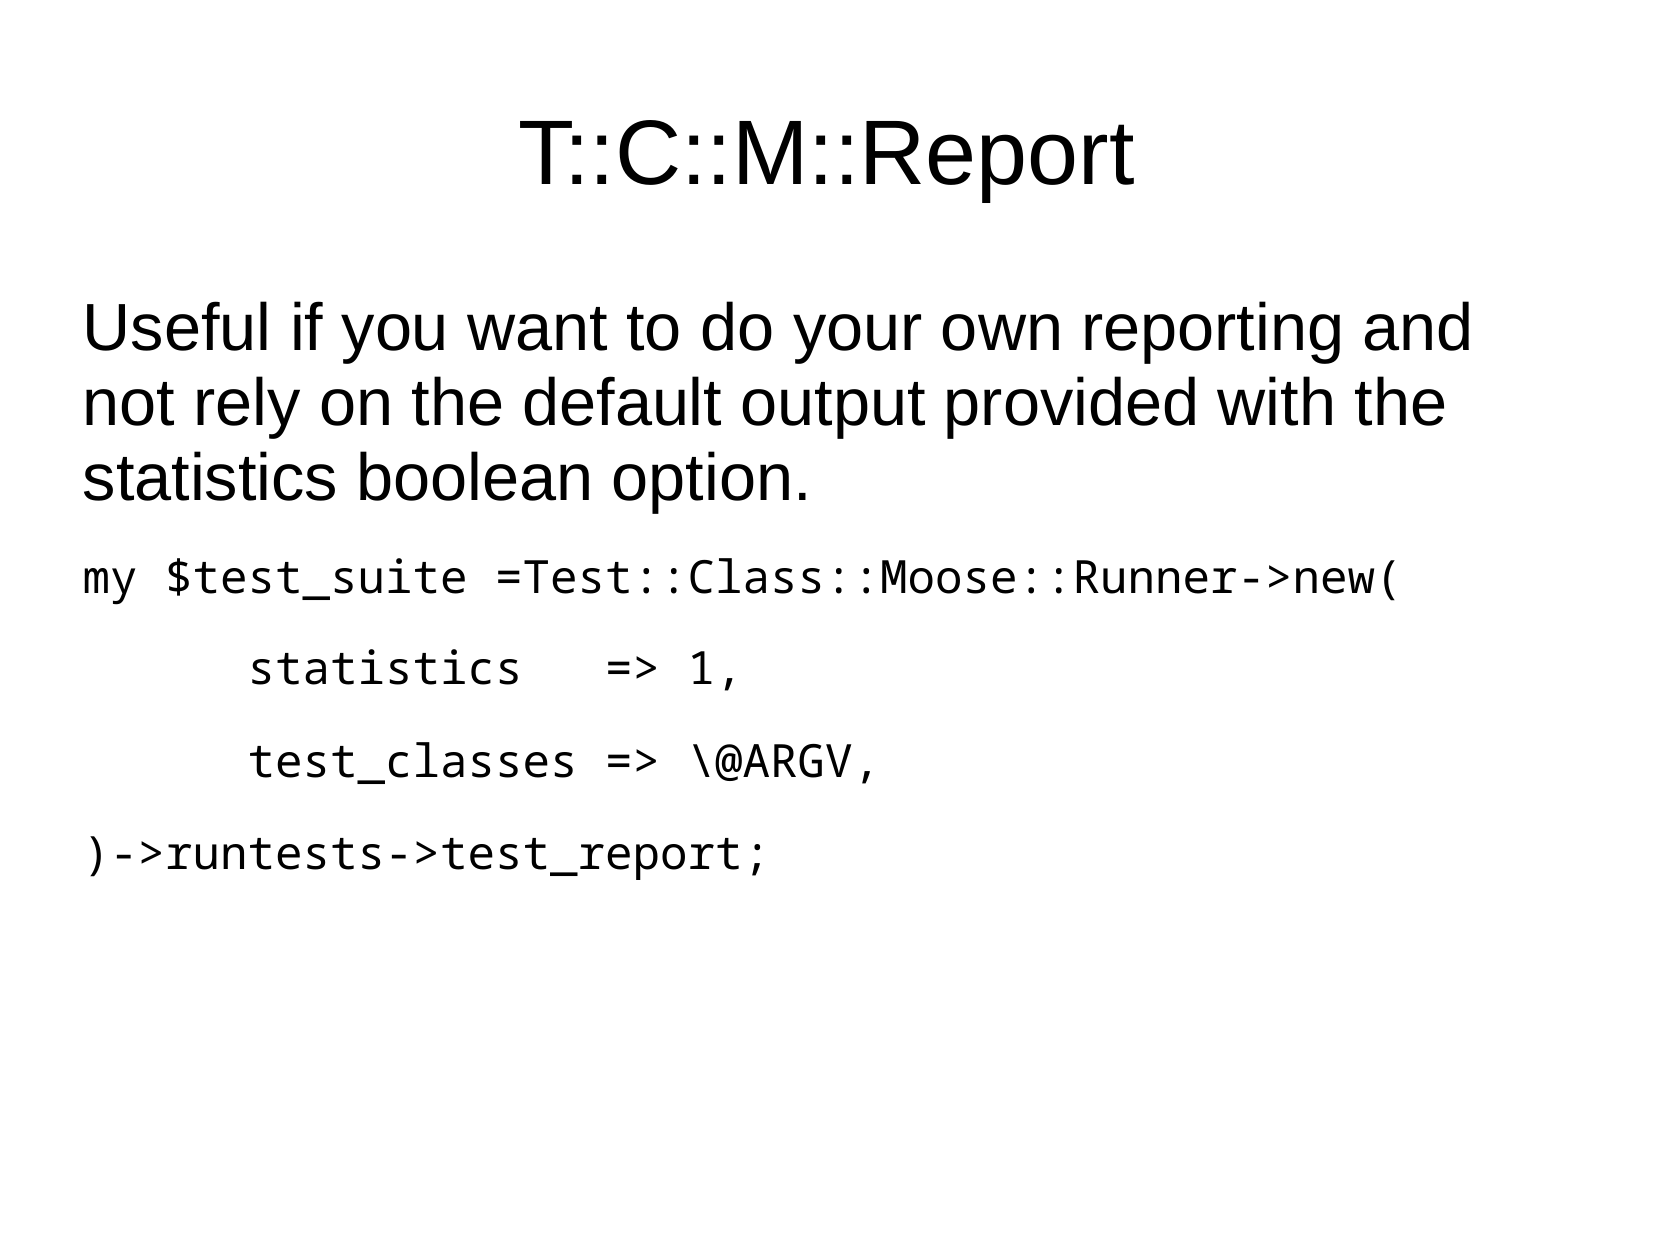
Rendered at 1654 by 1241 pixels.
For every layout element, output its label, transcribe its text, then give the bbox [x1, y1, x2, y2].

list Useful if you want to do your own reporting and not rely on the default output provided with the statistics boolean option. my $test_suite =Test::Class::Moose::Runner->new( statistics => 1, test_classes => \@ARGV, )->runtests->test_report; [82, 290, 1571, 1010]
title T::C::M::Report [82, 49, 1571, 257]
